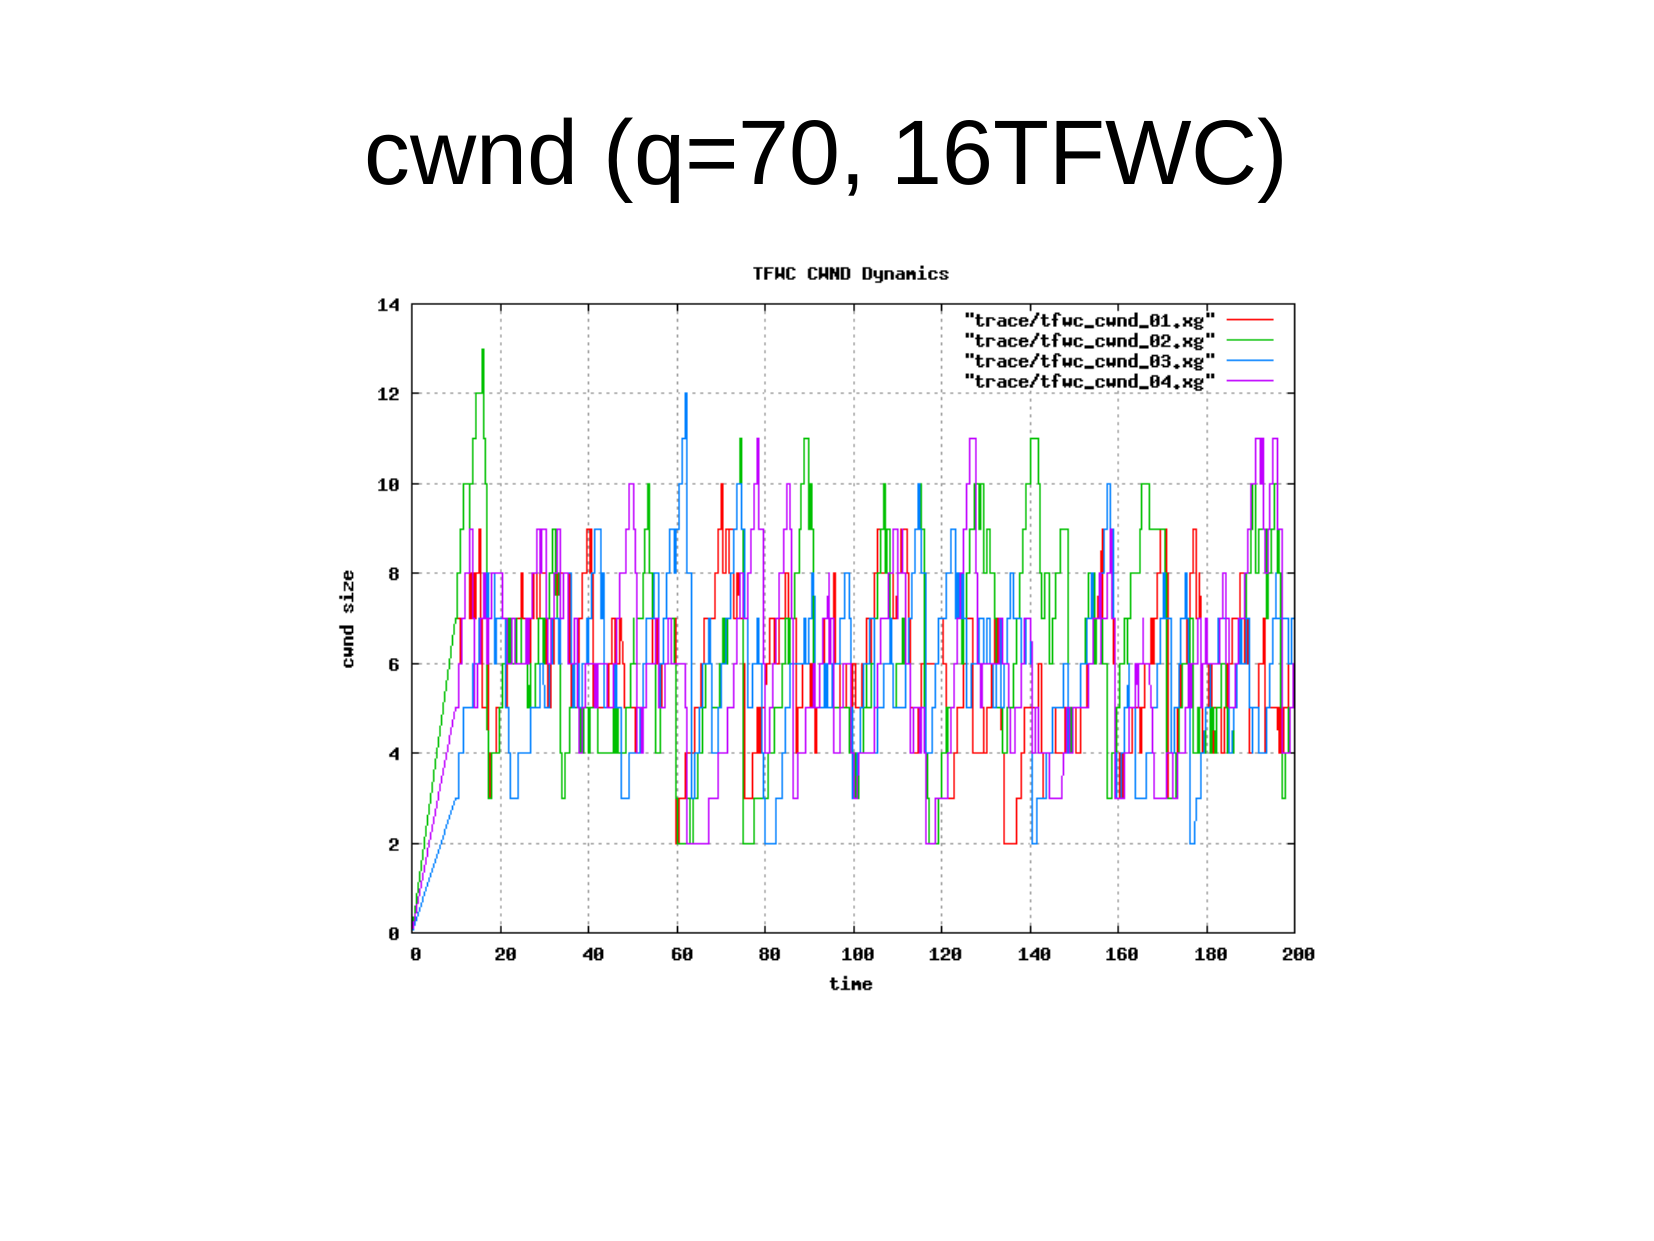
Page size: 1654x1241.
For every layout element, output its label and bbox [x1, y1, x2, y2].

picture [327, 244, 1327, 995]
